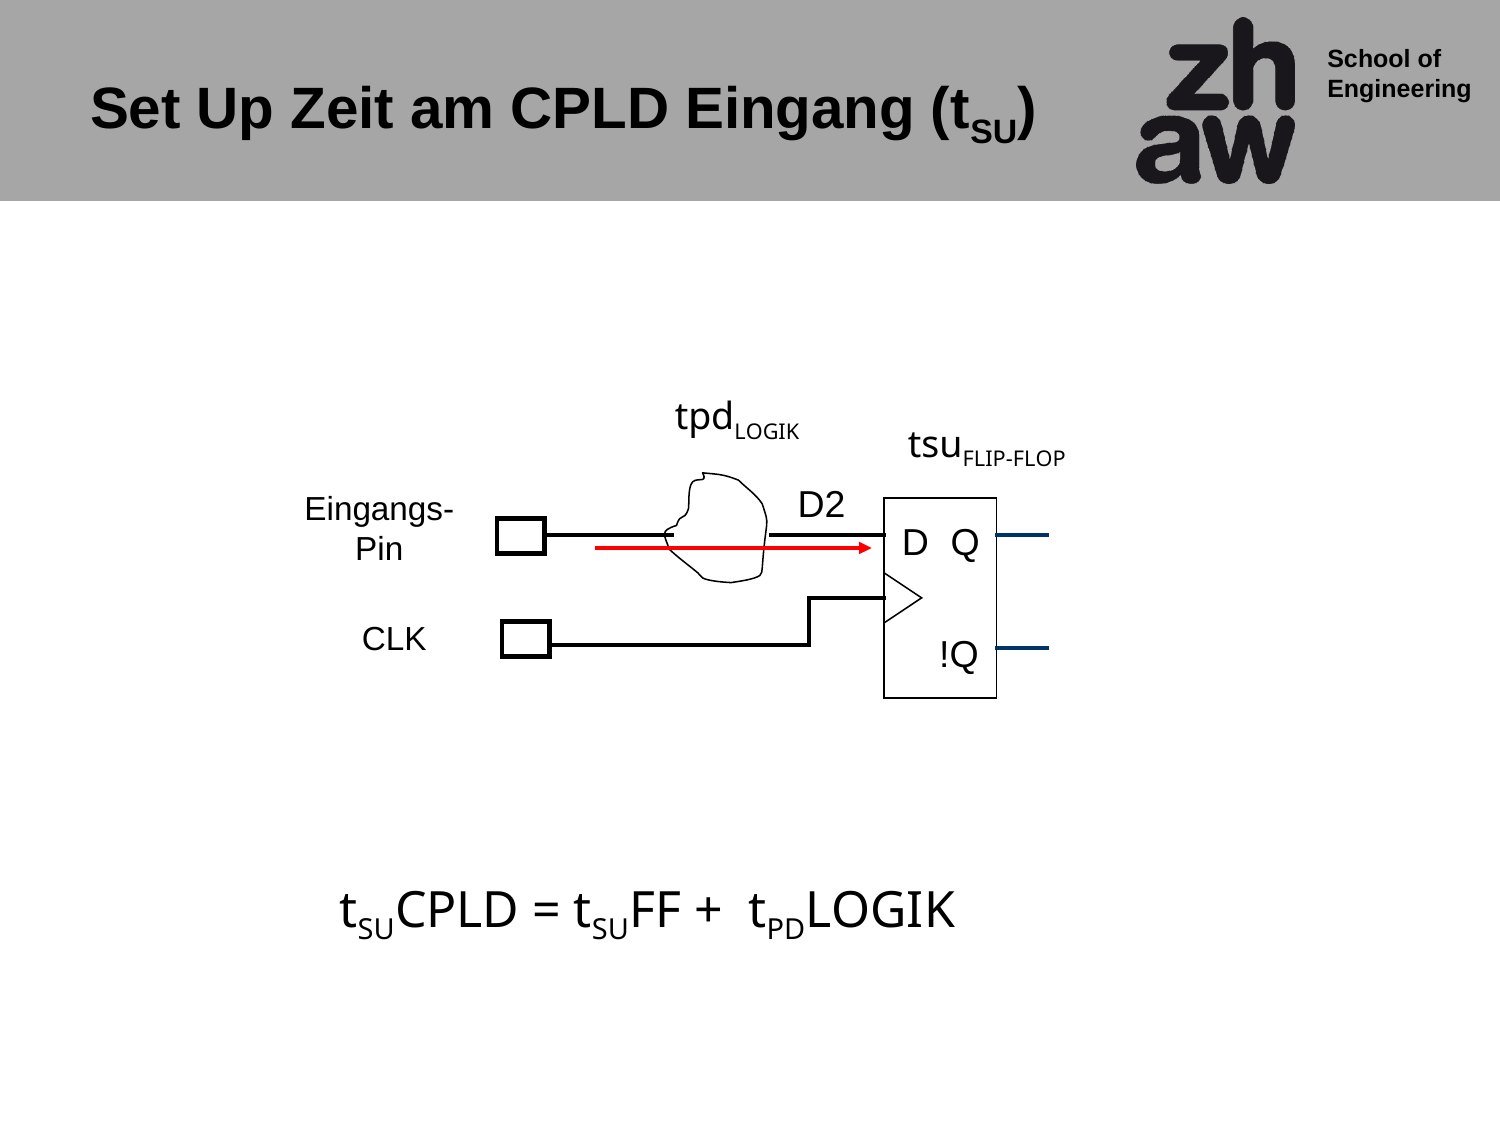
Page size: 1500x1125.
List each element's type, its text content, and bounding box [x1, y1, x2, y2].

text_box Q [947, 510, 997, 571]
text_box CLK [312, 609, 476, 665]
picture [1136, 17, 1295, 184]
text_box tpdLOGIK [659, 384, 821, 452]
text_box tsuFLIP-FLOP [892, 412, 1087, 479]
text_box tSUCPLD = tSUFF + tPDLOGIK [324, 869, 984, 953]
text_box D [908, 532, 923, 552]
title Set Up Zeit am CPLD Eingang (tSU) [74, 45, 1102, 176]
text_box !Q [909, 622, 1010, 683]
text_box D [884, 510, 947, 571]
text_box Eingangs- Pin [289, 479, 470, 575]
text_box D2 [734, 472, 910, 533]
